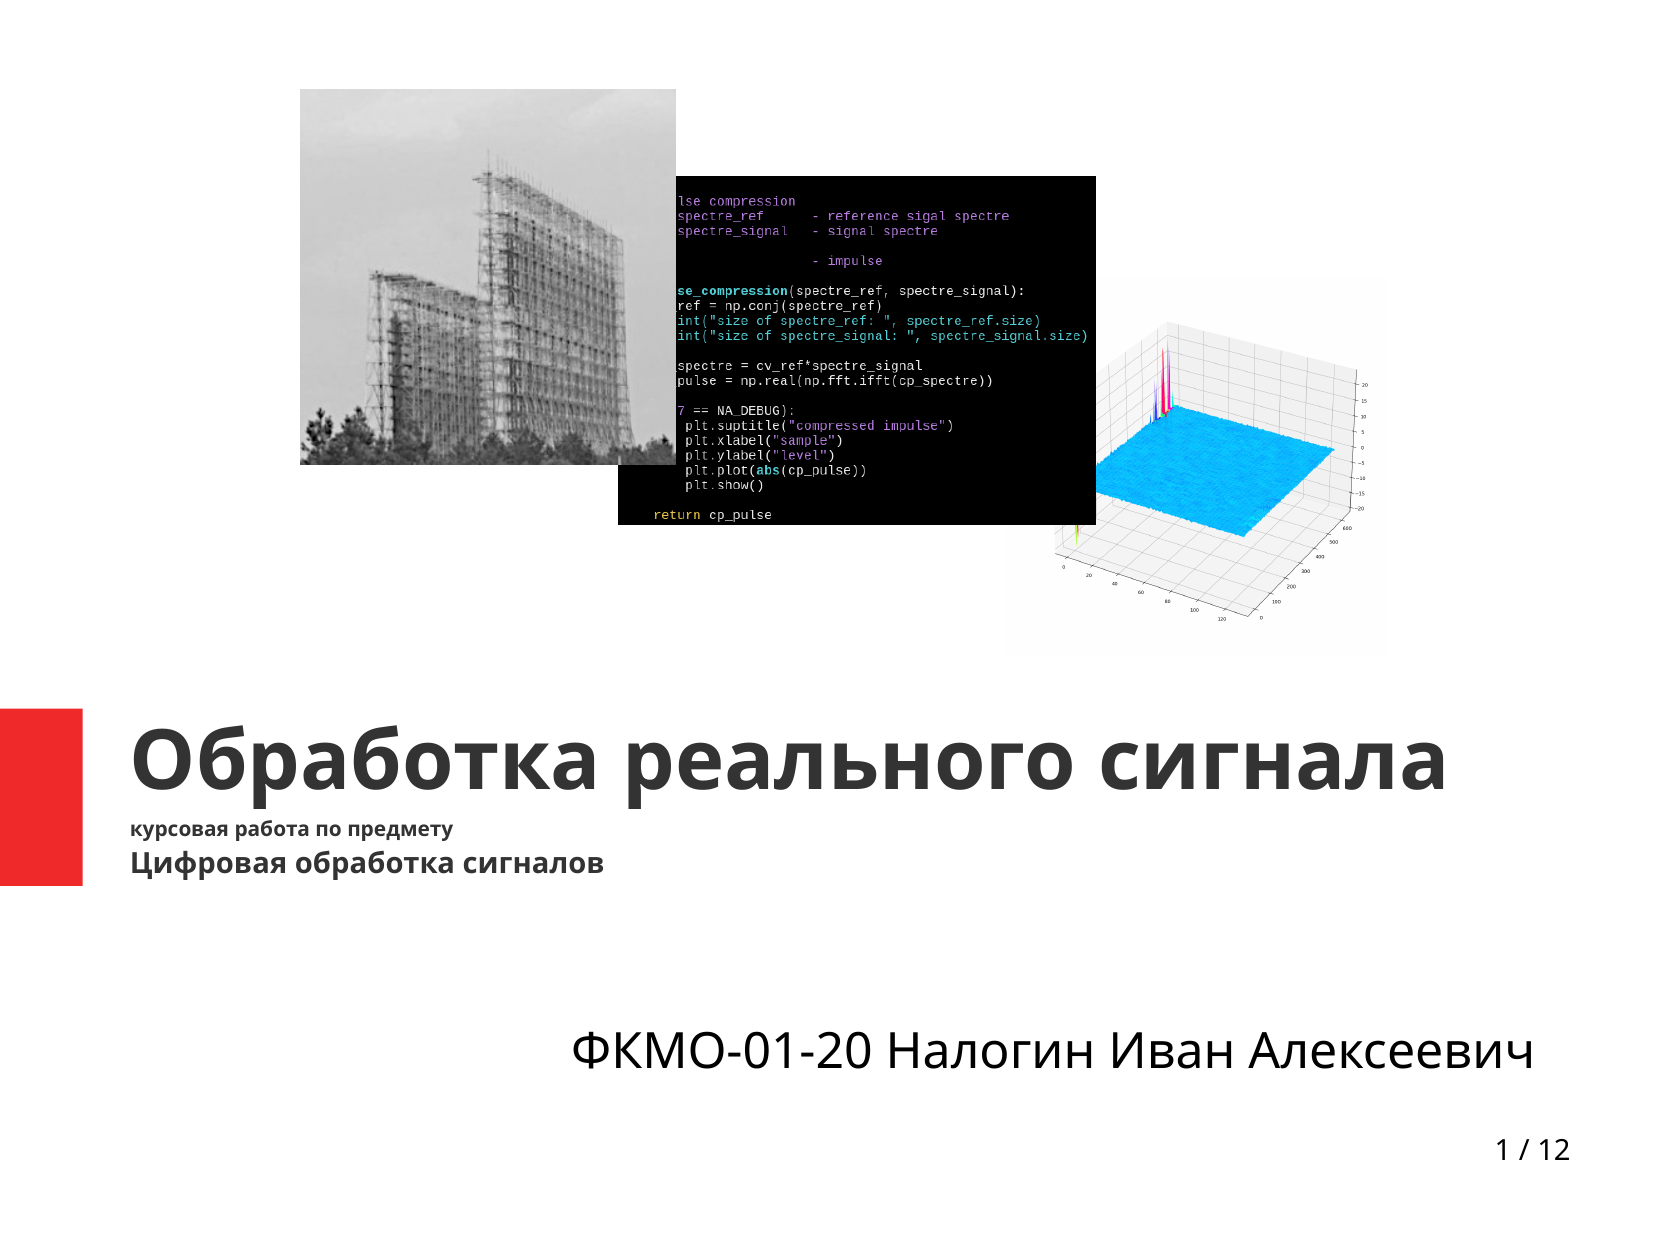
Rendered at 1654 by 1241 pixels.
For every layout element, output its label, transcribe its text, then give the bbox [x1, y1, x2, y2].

picture [300, 89, 1386, 656]
title Обработка реального сигнала курсовая работа по предмету Цифровая обработка сигналов [129, 655, 1536, 928]
subtitle ФКМО-01-20 Налогин Иван Алексеевич [129, 968, 1536, 1130]
